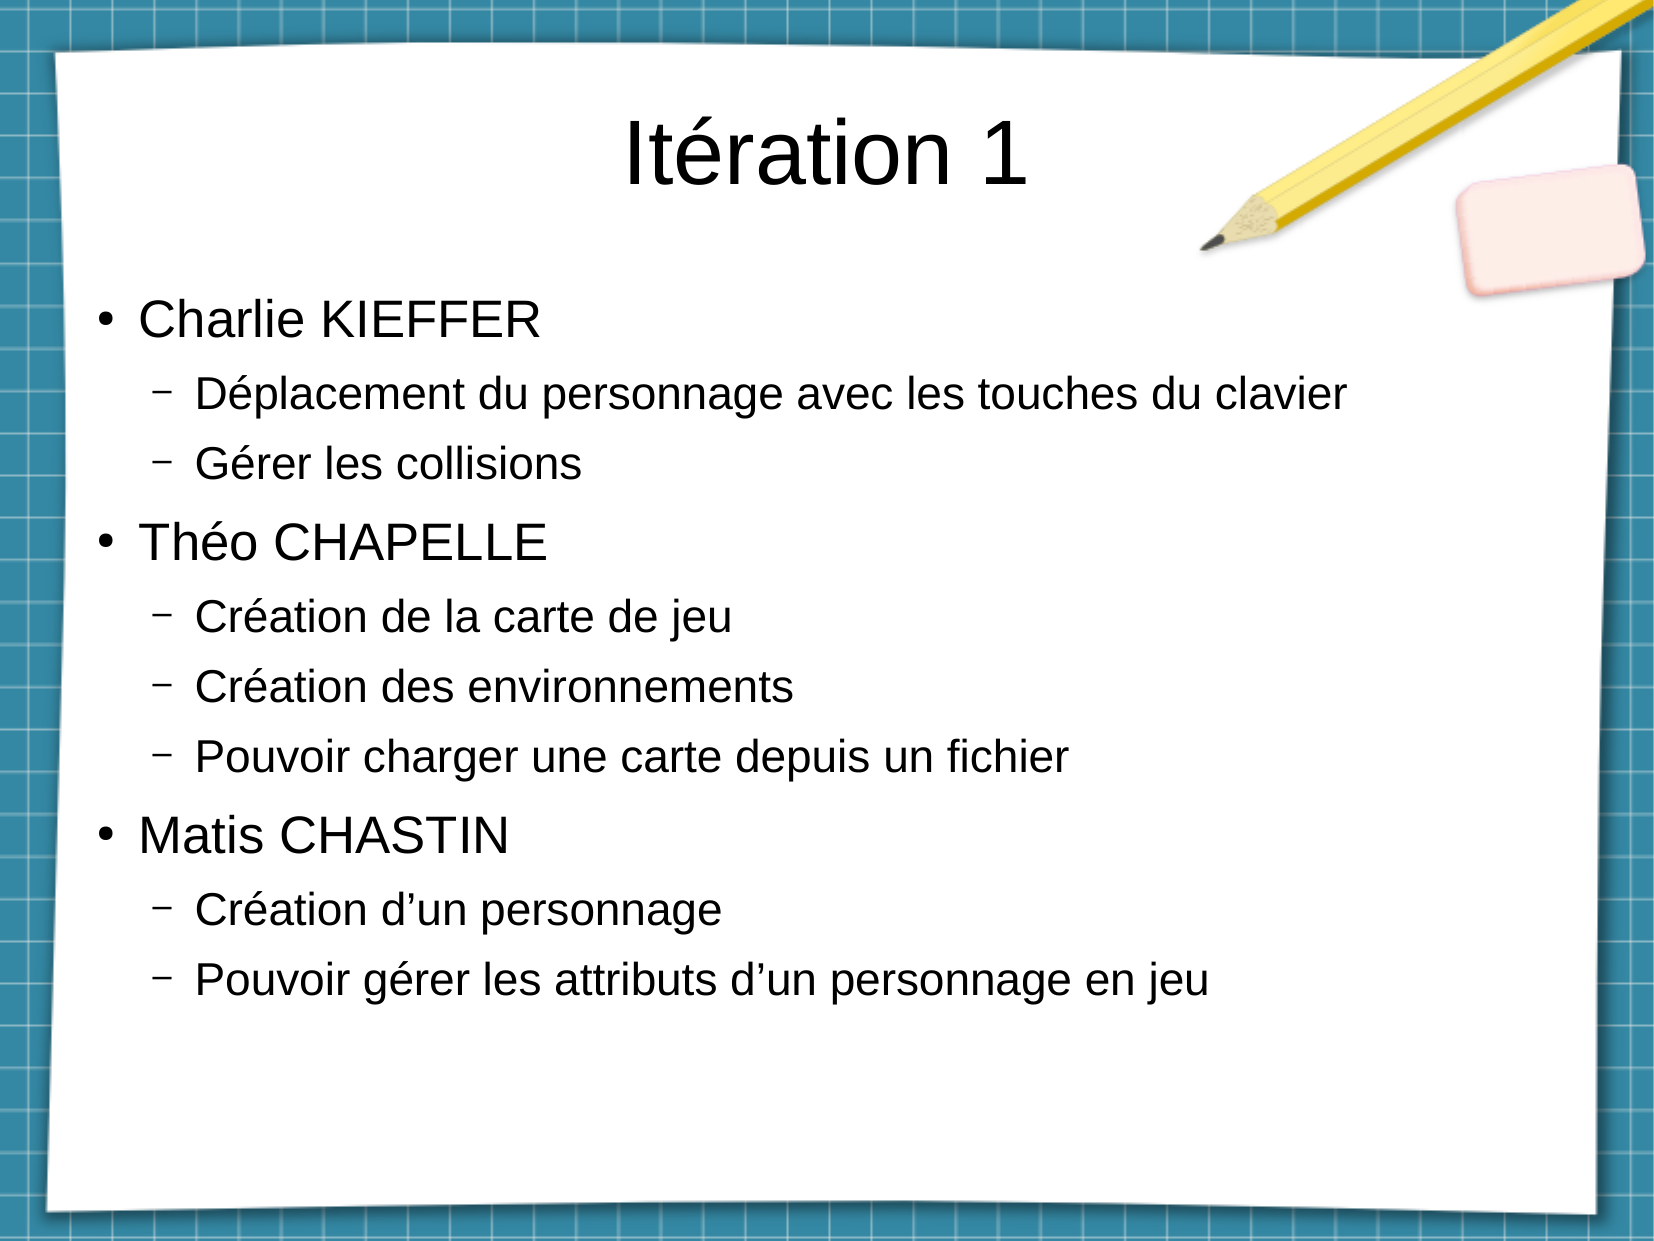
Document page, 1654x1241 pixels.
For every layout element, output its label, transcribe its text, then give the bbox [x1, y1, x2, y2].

list Charlie KIEFFER Déplacement du personnage avec les touches du clavier Gérer les collisions Théo CHAPELLE Création de la carte de jeu Création des environnements Pouvoir charger une carte depuis un fichier Matis CHASTIN Création d’un personnage Pouvoir gérer les attributs d’un personnage en jeu [82, 290, 1571, 1010]
picture [0, 0, 1654, 1241]
title Itération 1 [82, 49, 1571, 257]
